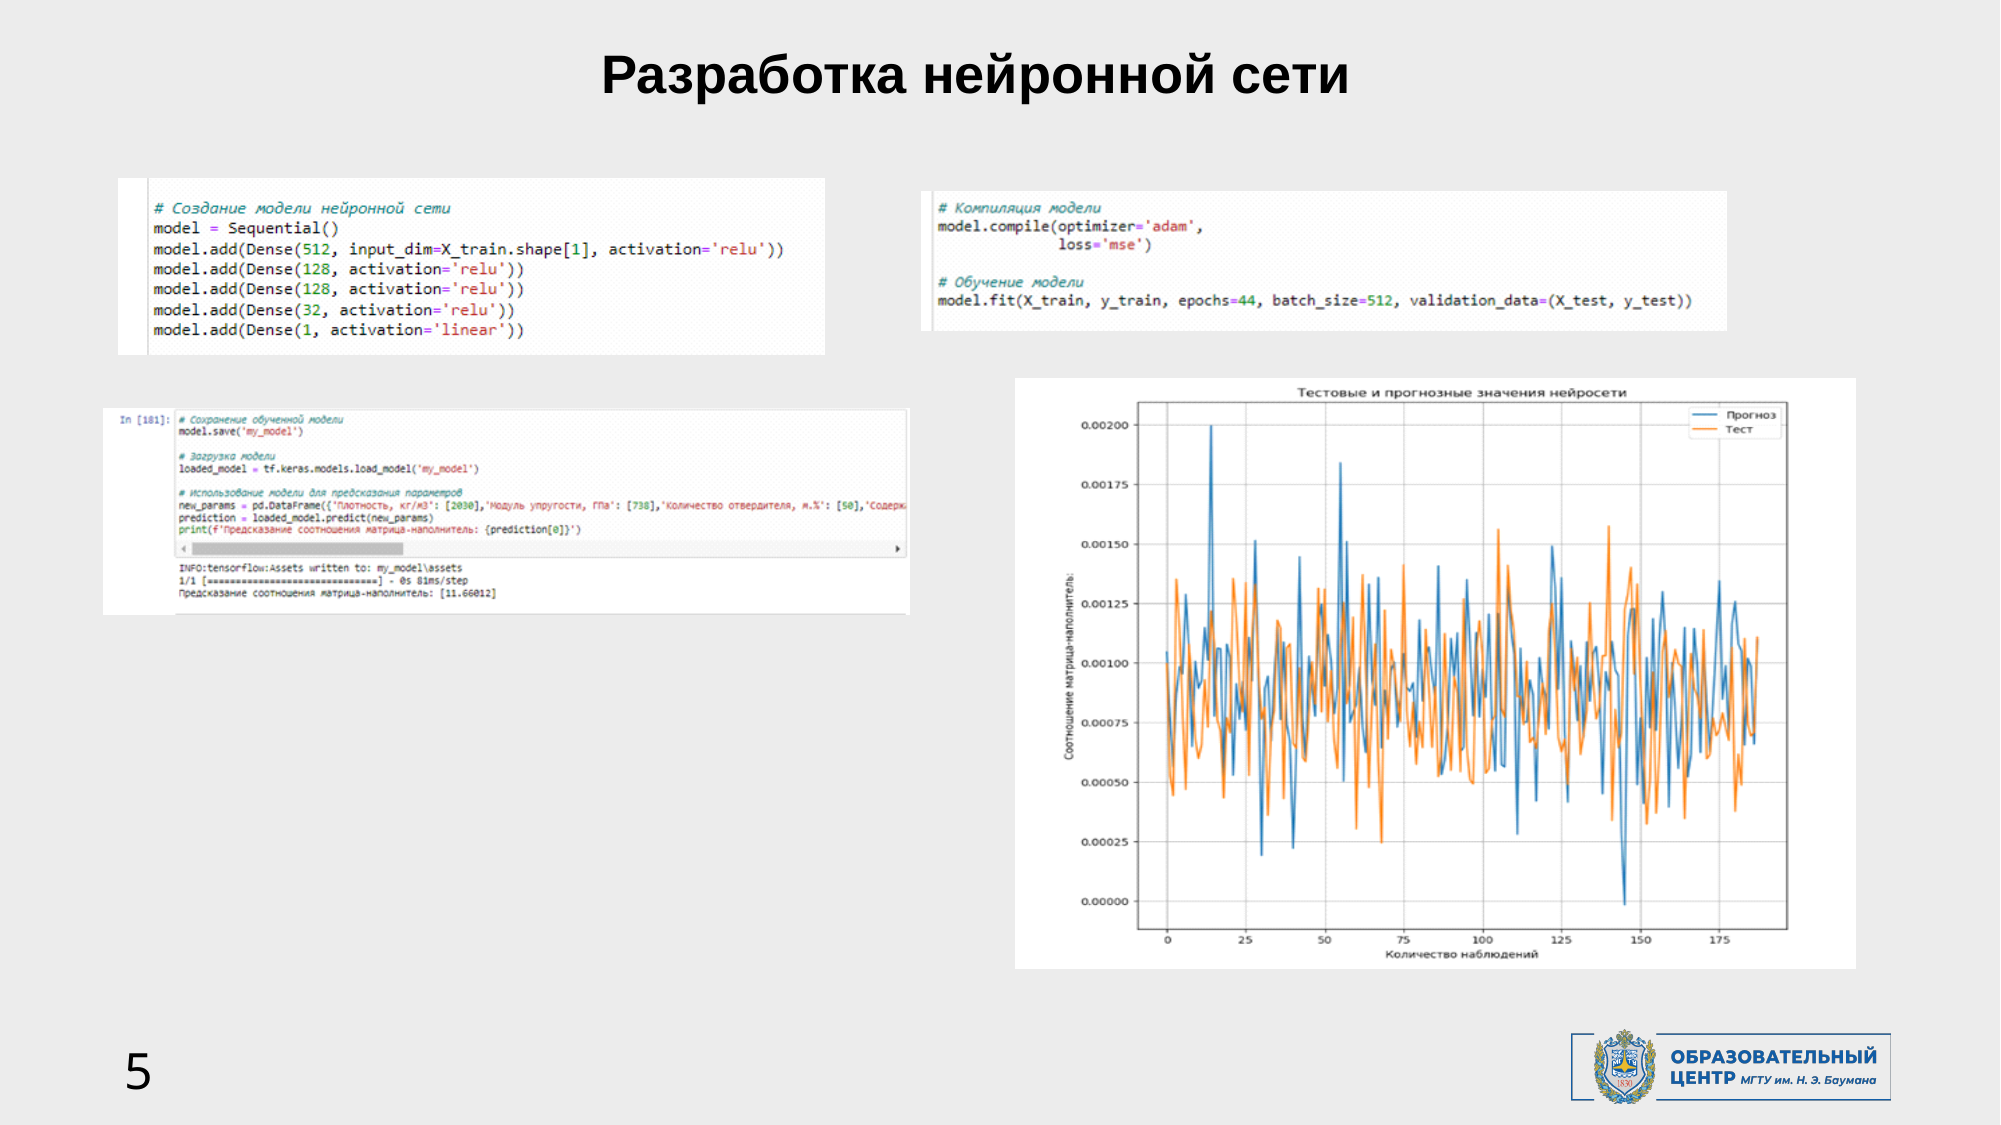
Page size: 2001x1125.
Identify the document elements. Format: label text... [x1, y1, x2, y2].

slide_number <номер> [109, 1043, 248, 1104]
picture [921, 191, 1727, 331]
picture [118, 178, 825, 355]
picture [103, 408, 910, 615]
title Разработка нейронной сети [24, 21, 1929, 123]
picture [1571, 1029, 1891, 1104]
picture [1015, 378, 1856, 969]
